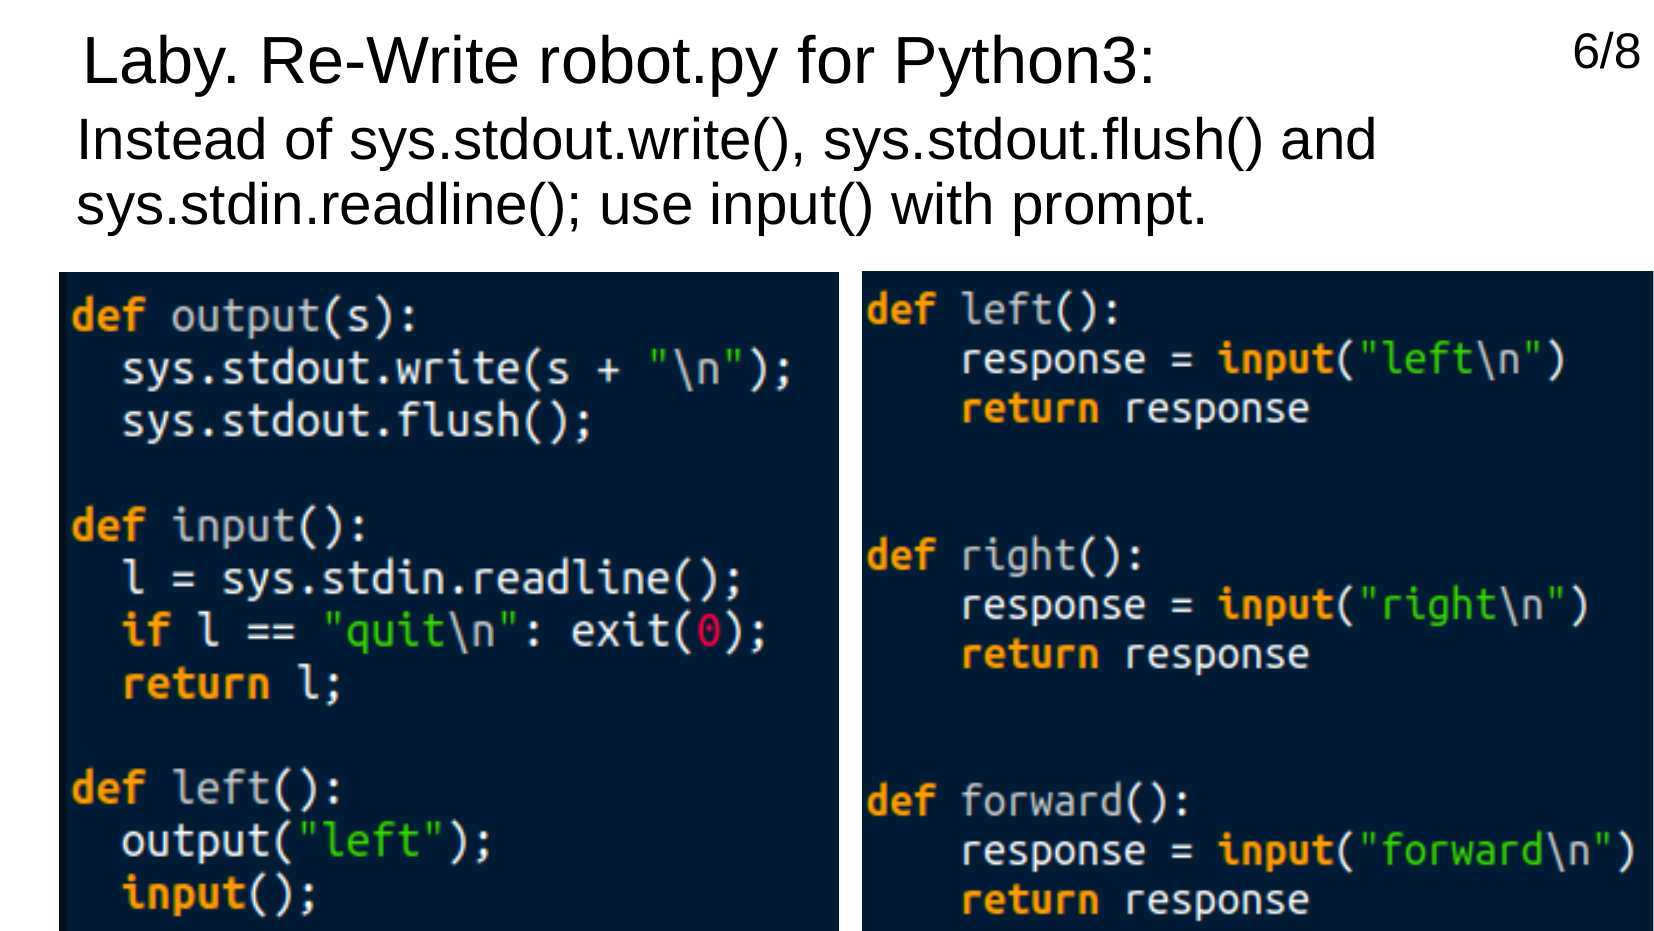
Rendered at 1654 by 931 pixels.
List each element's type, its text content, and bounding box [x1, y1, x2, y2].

title 6/8 [1523, 23, 1642, 83]
text_box Instead of sys.stdout.write(), sys.stdout.flush() and sys.stdin.readline(); use input() with prompt. [76, 107, 1565, 238]
picture [59, 272, 839, 931]
picture [862, 271, 1654, 931]
title Laby. Re-Write robot.py for Python3: [82, 22, 1571, 98]
